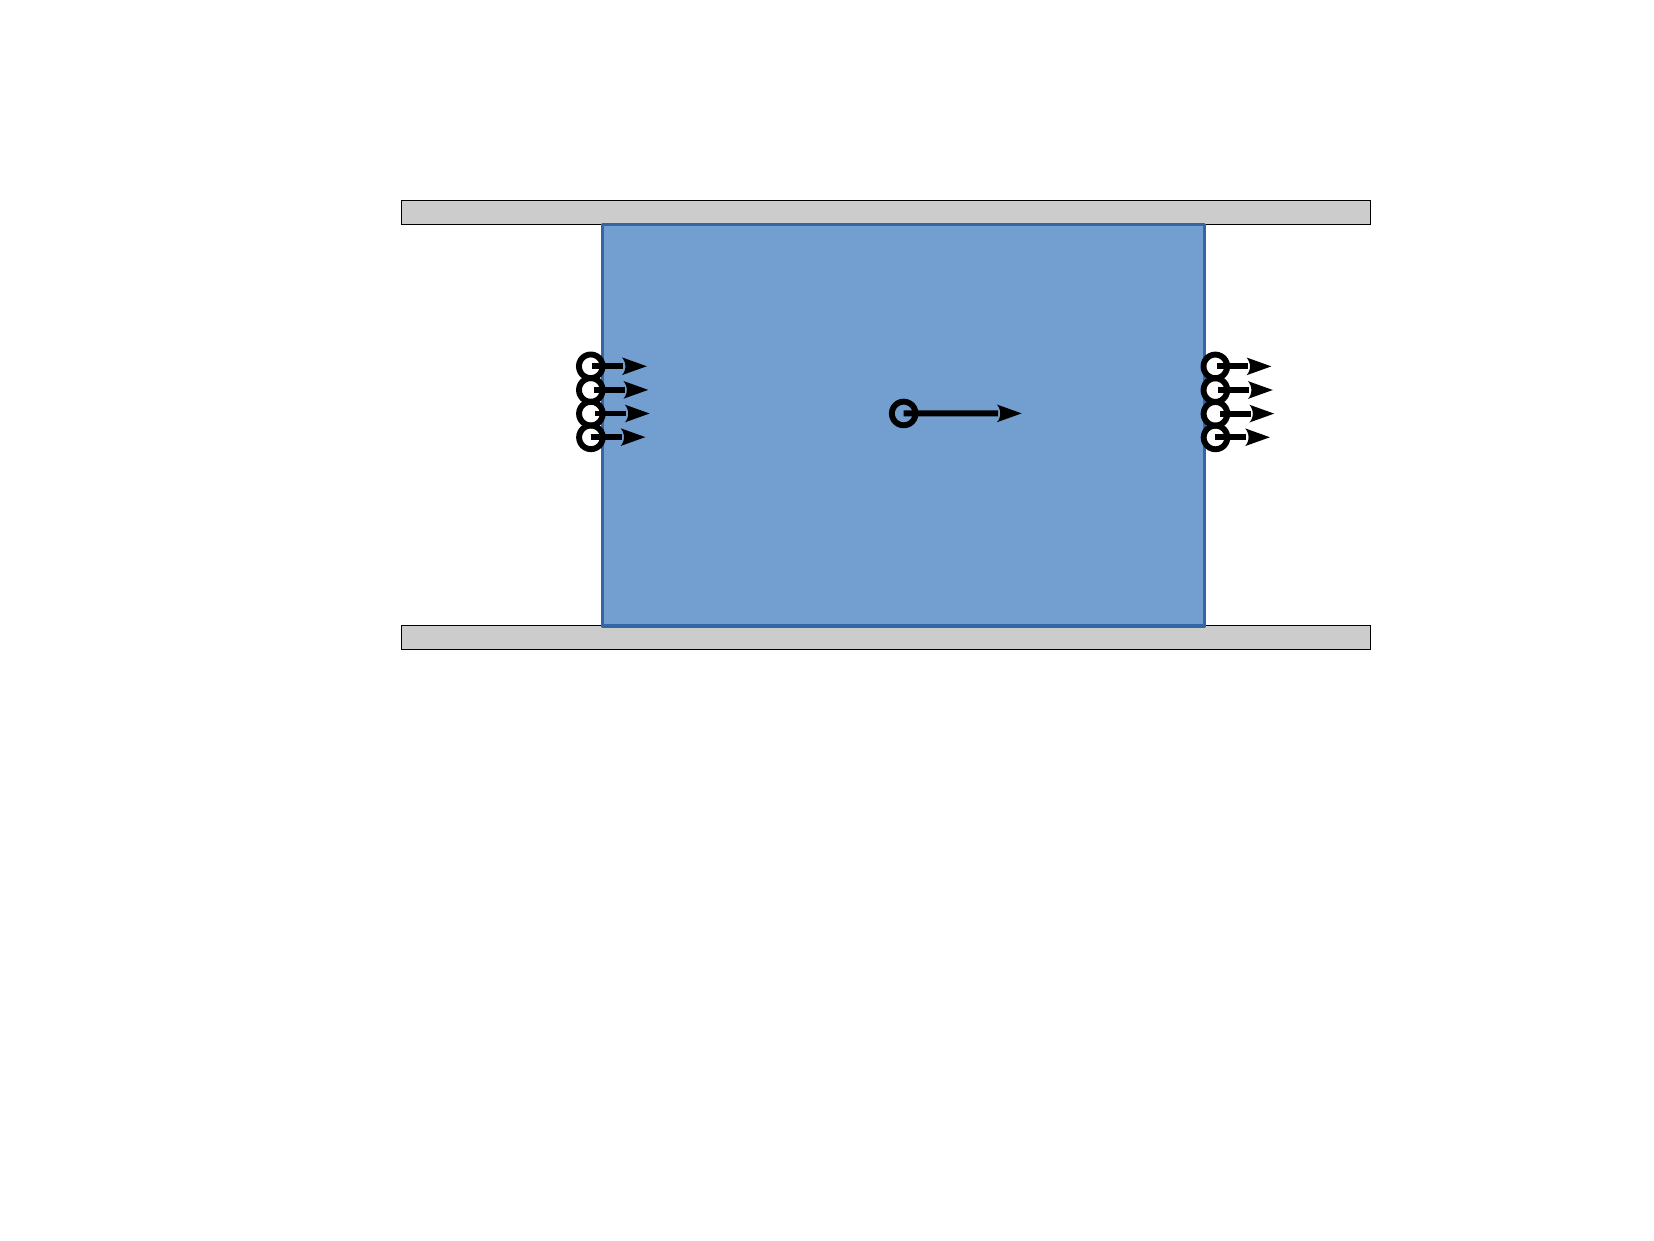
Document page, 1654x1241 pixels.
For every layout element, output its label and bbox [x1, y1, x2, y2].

text_box [401, 200, 1371, 650]
